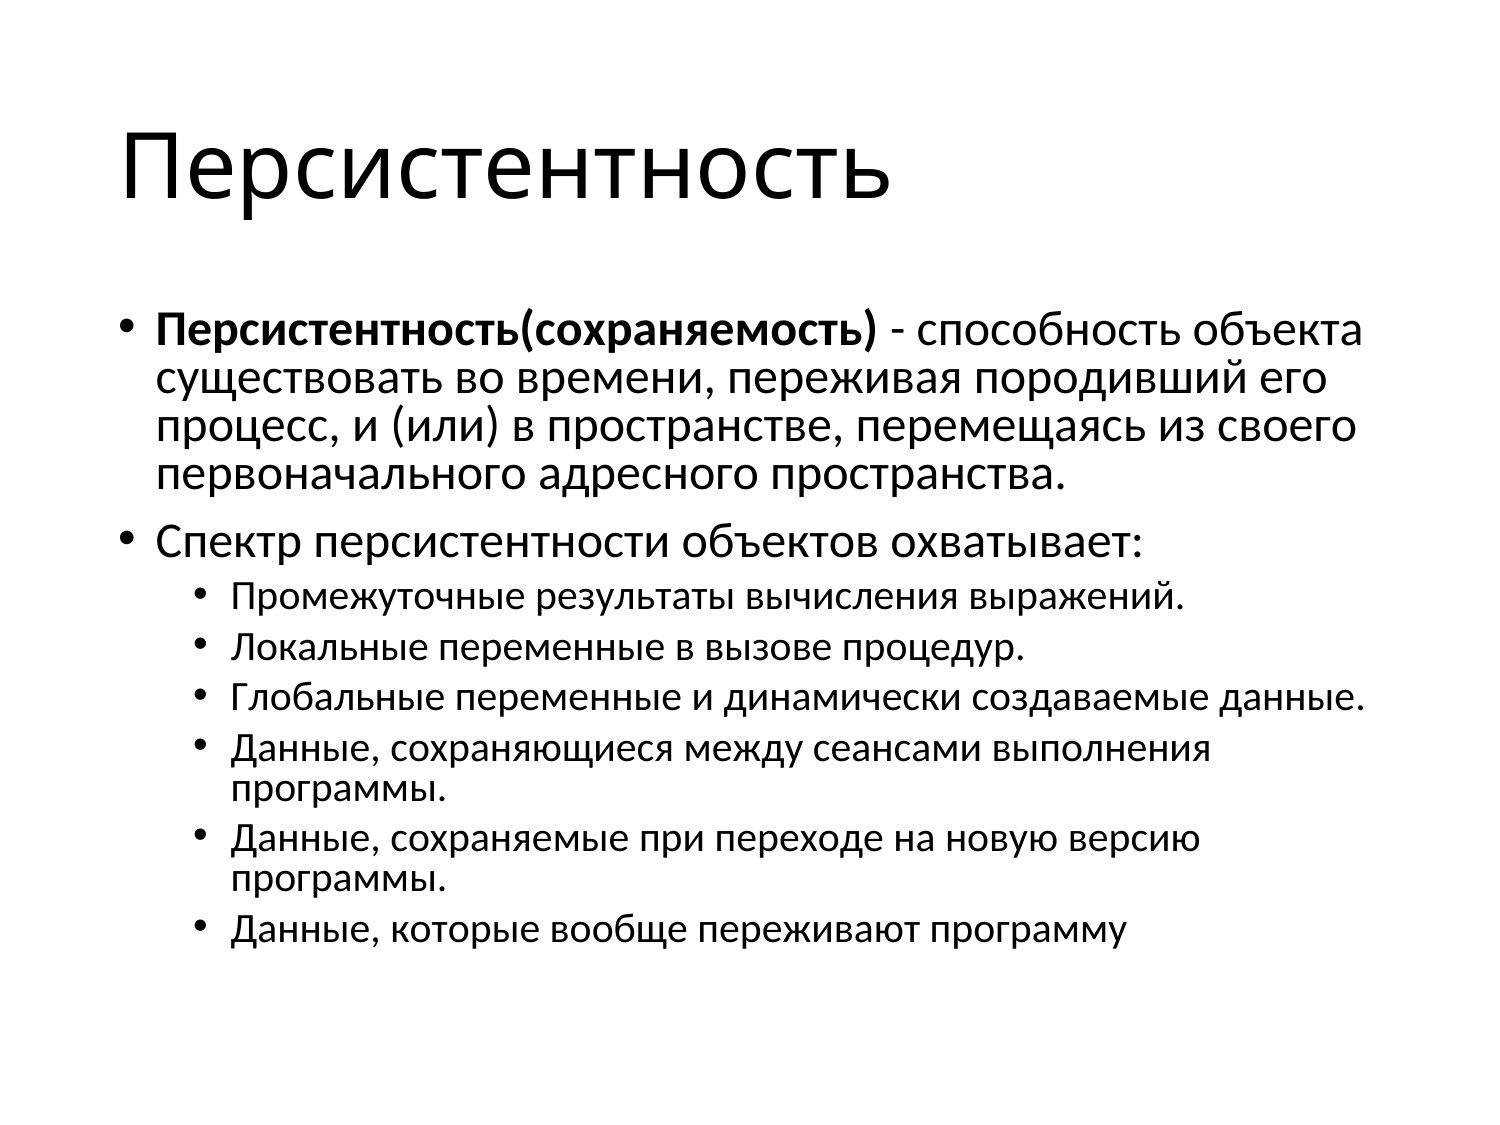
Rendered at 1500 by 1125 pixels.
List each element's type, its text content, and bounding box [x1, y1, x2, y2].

title Персистентность [103, 59, 1397, 278]
list Персистентность(сохраняемость) - способность объекта существовать во времени, переживая породивший его процесс, и (или) в пространстве, перемещаясь из своего первоначального адресного пространства. Спектр персистентности объектов охватывает: Промежуточные результаты вычисления выражений. Локальные переменные в вызове процедур. Глобальные переменные и динамически создаваемые данные. Данные, сохраняющиеся между сеансами выполнения программы. Данные, сохраняемые при переходе на новую версию программы. Данные, которые вообще переживают программу [103, 299, 1397, 1014]
